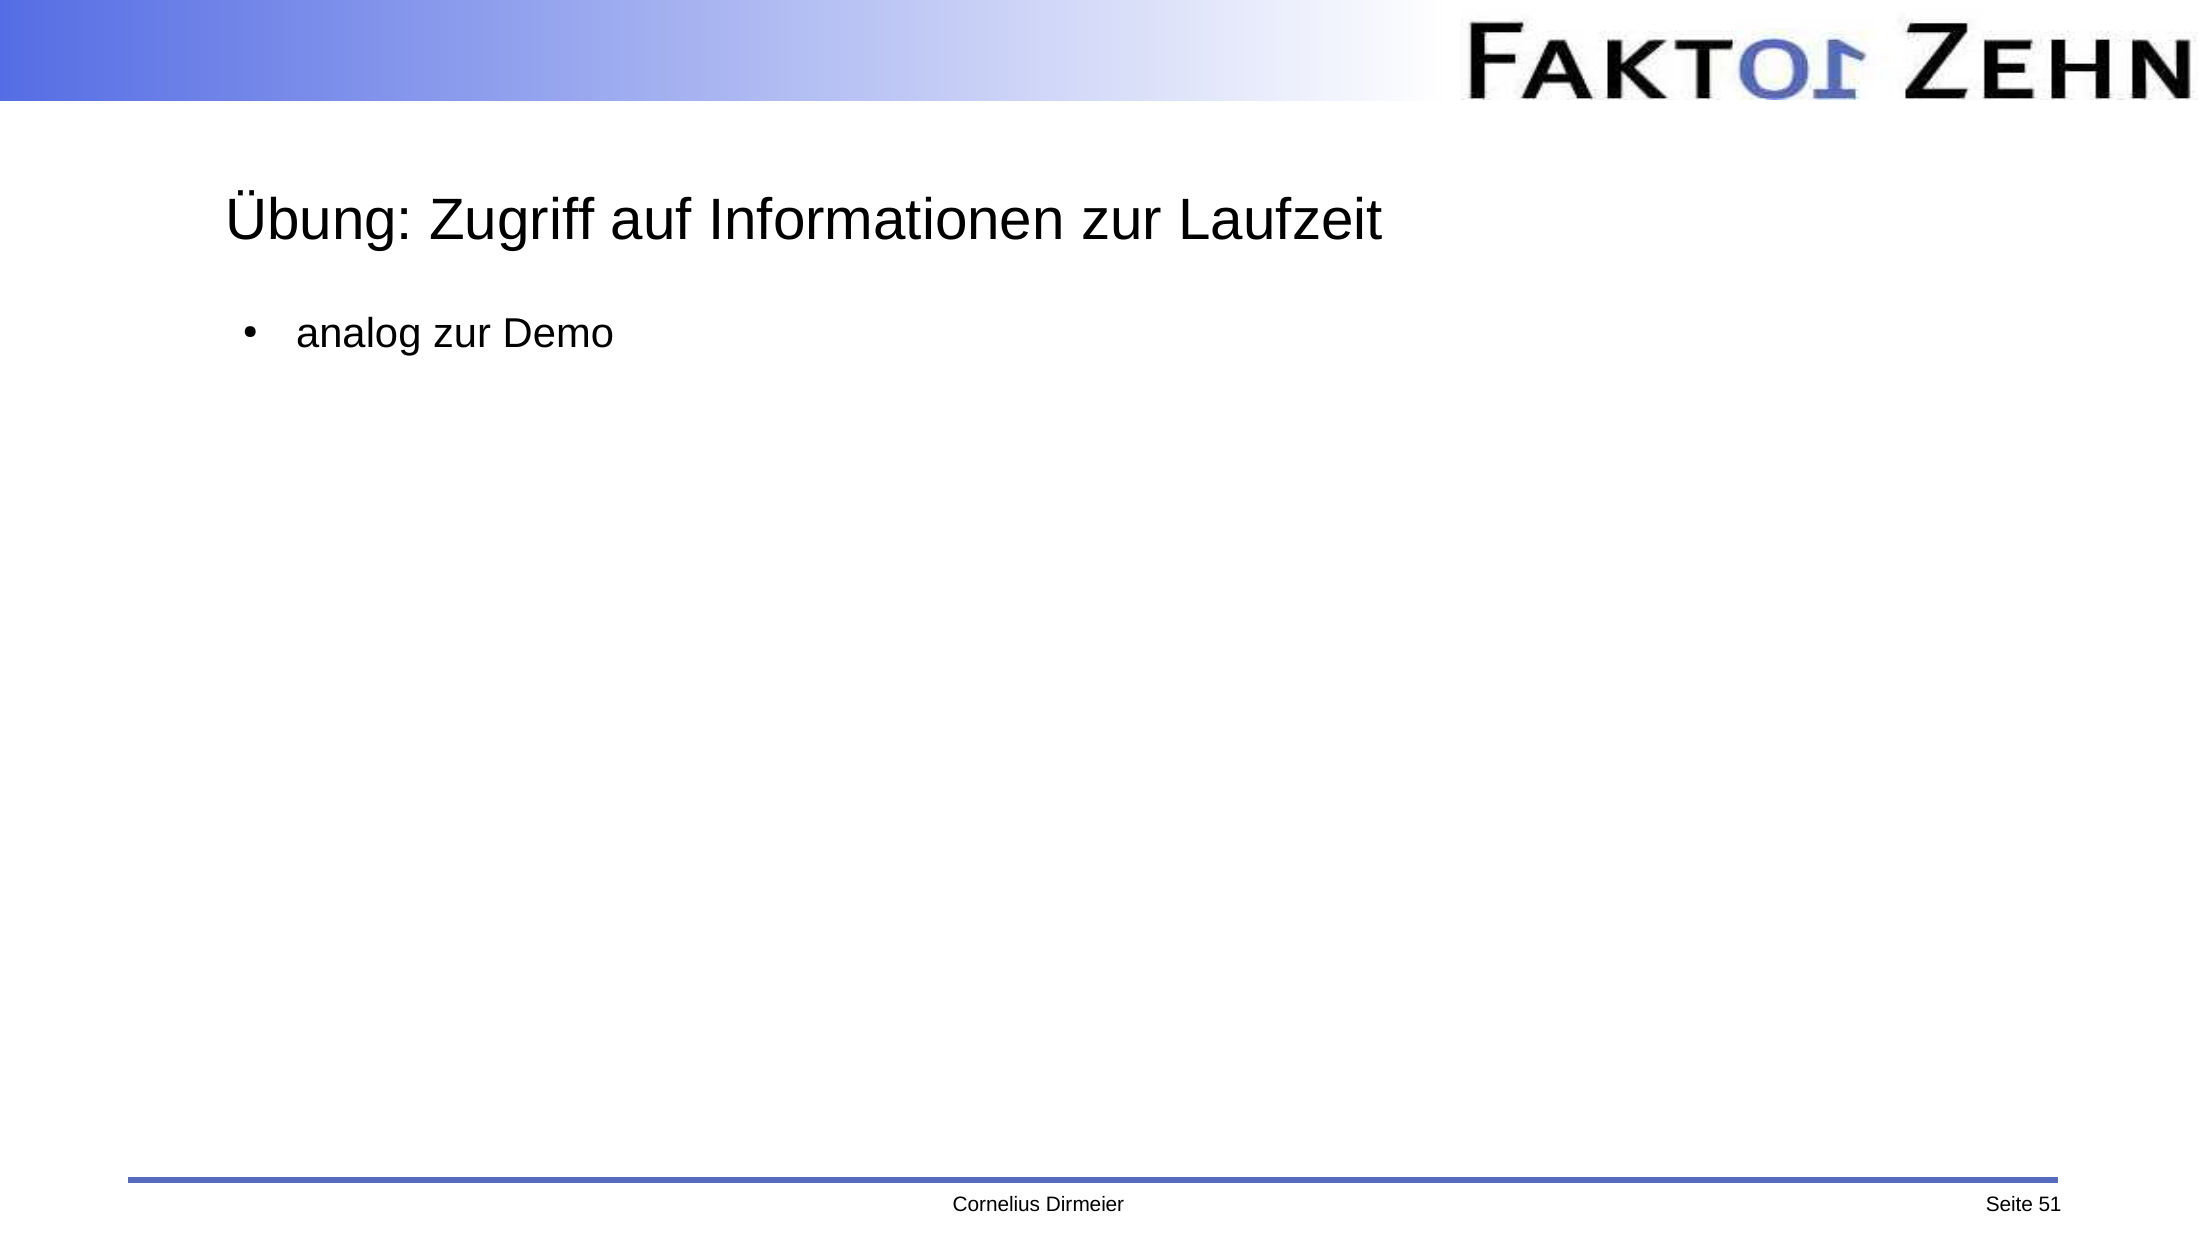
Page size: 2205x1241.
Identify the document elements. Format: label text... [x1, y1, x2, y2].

picture [1460, 7, 2202, 100]
title Übung: Zugriff auf Informationen zur Laufzeit [225, 142, 1981, 296]
list analog zur Demo [225, 310, 1981, 1078]
